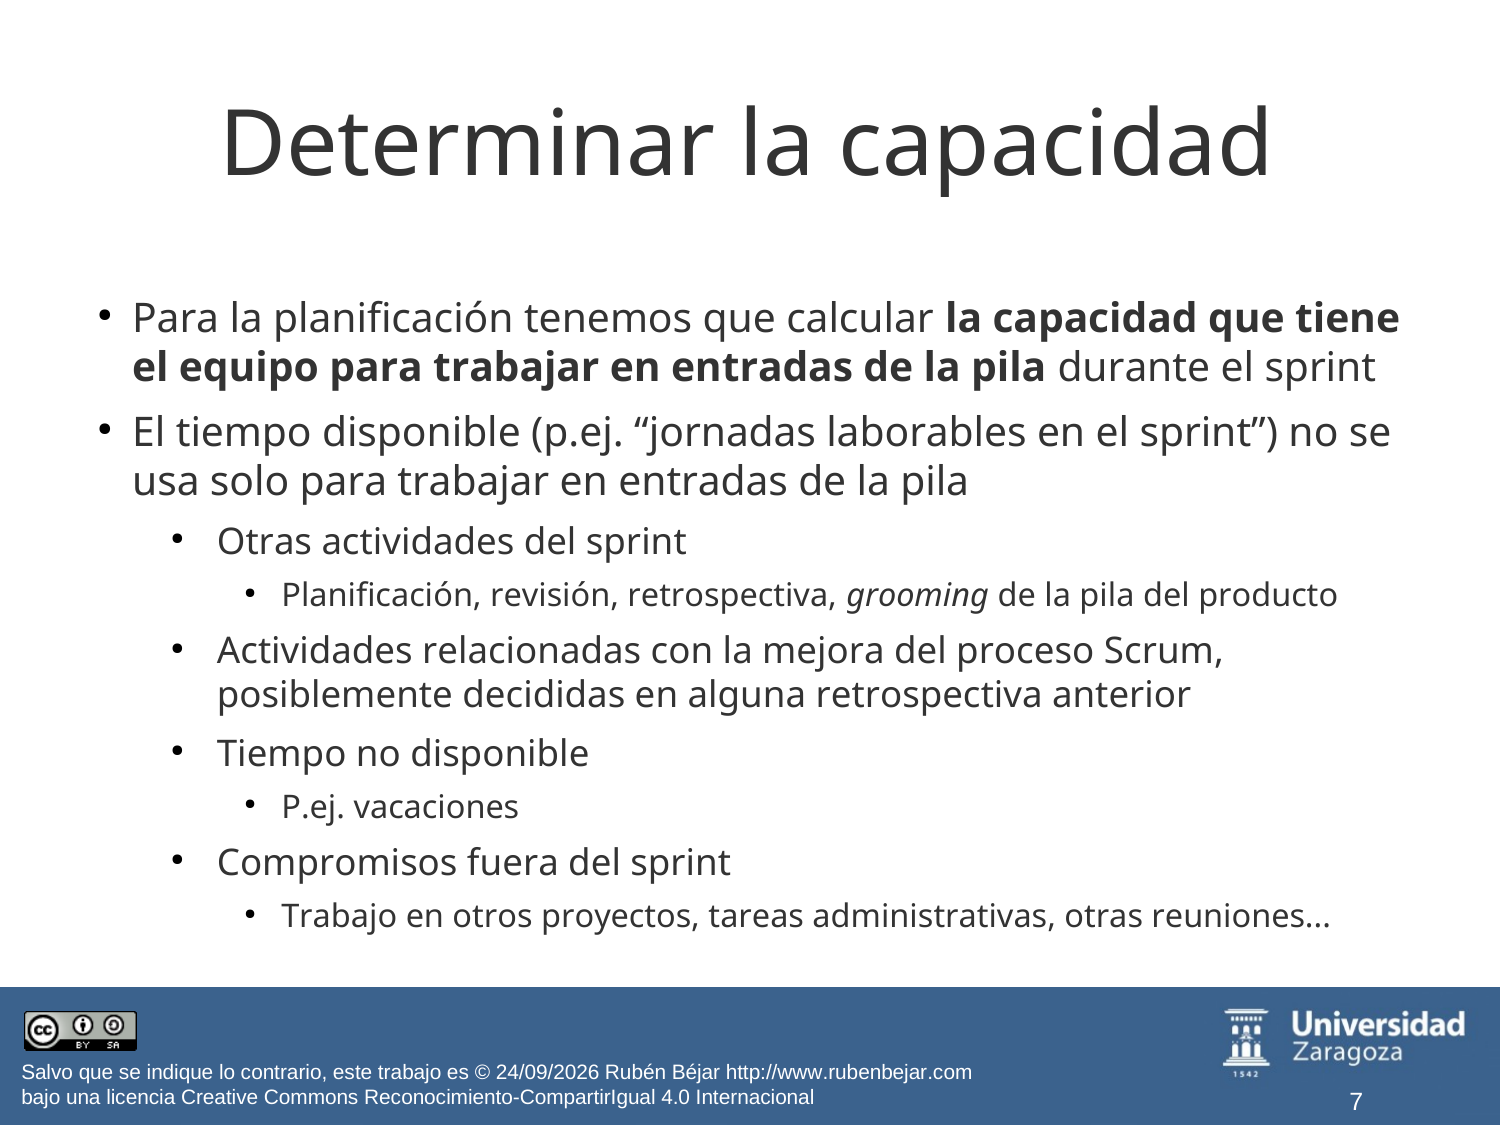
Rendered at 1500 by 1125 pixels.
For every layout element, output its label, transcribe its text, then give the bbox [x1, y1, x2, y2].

picture [0, 987, 1500, 1125]
title Determinar la capacidad [74, 21, 1420, 257]
list Para la planificación tenemos que calcular la capacidad que tiene el equipo para trabajar en entradas de la pila durante el sprint El tiempo disponible (p.ej. “jornadas laborables en el sprint”) no se usa solo para trabajar en entradas de la pila Otras actividades del sprint Planificación, revisión, retrospectiva, grooming de la pila del producto Actividades relacionadas con la mejora del proceso Scrum, posiblemente decididas en alguna retrospectiva anterior Tiempo no disponible P.ej. vacaciones Compromisos fuera del sprint Trabajo en otros proyectos, tareas administrativas, otras reuniones... [82, 283, 1418, 957]
